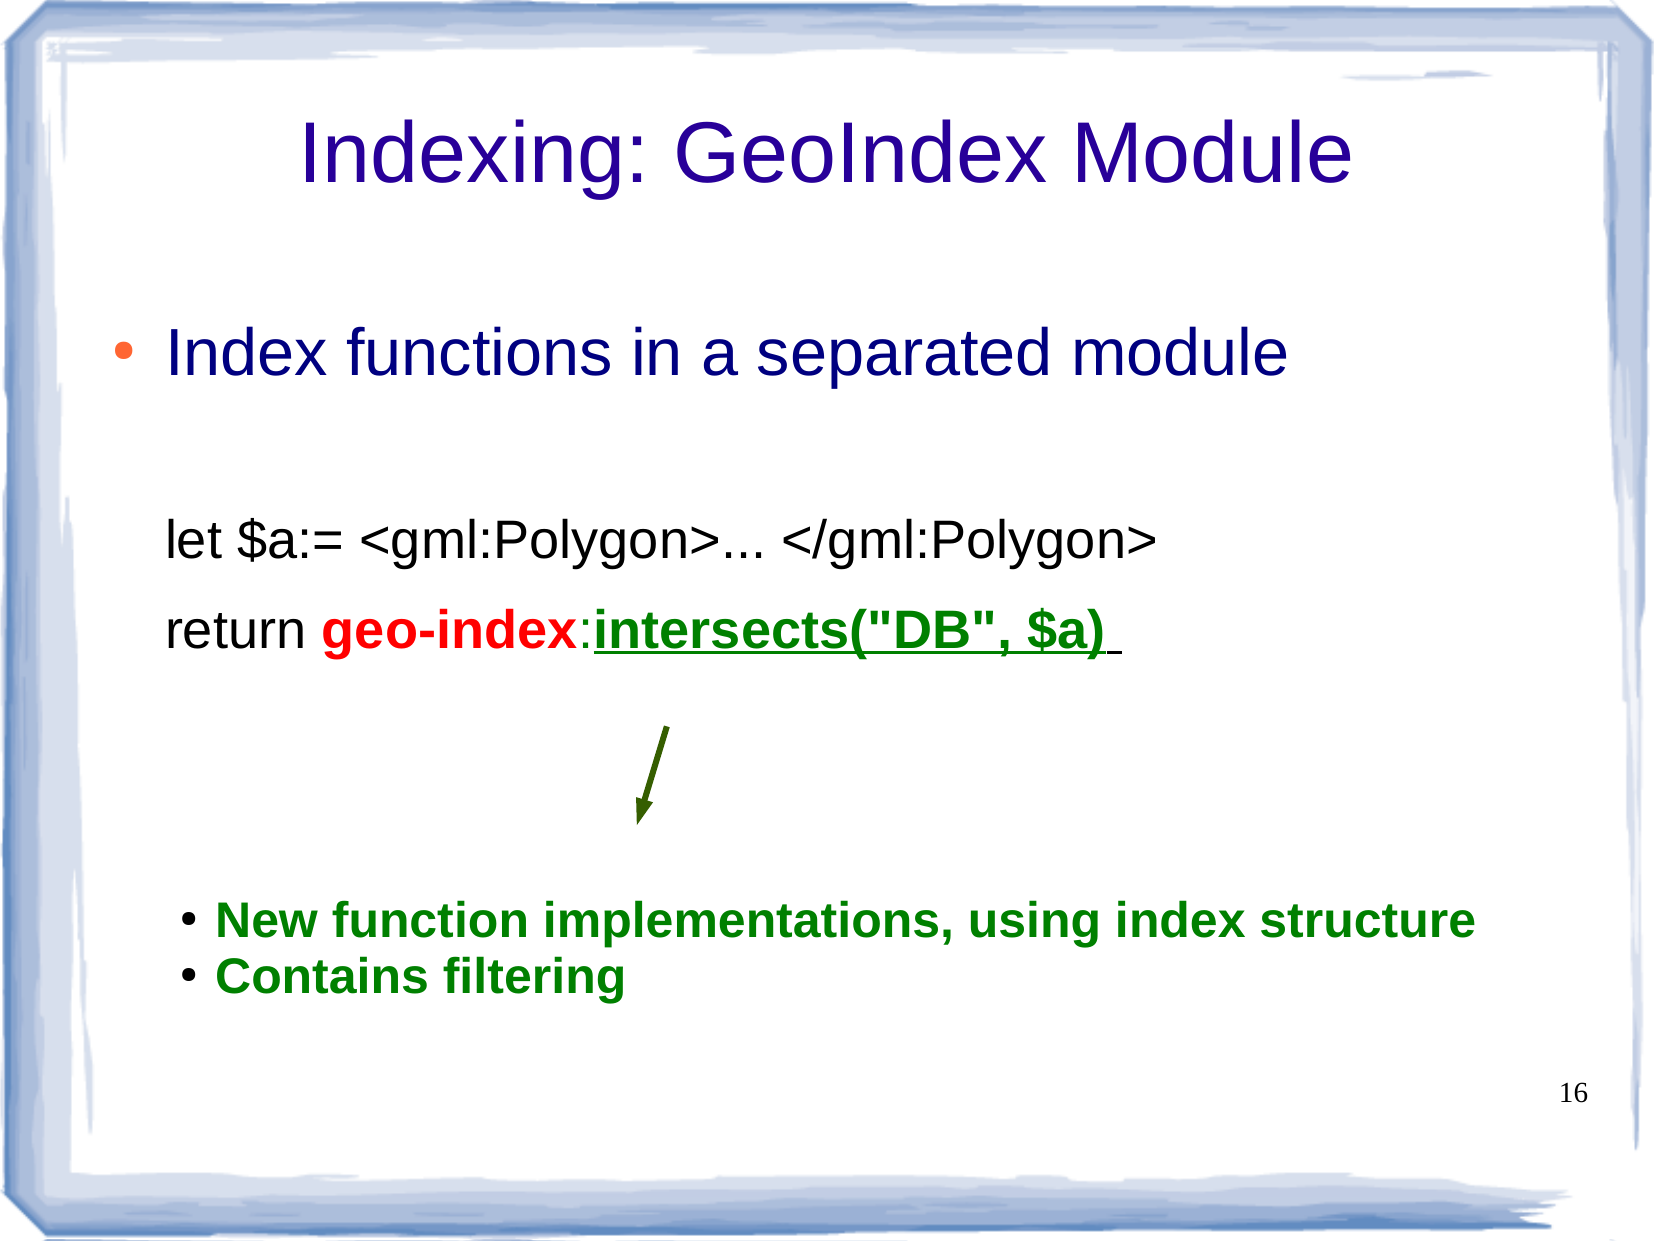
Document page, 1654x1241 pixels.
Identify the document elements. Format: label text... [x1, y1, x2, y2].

list Index functions in a separated module let $a:= <gml:Polygon>... </gml:Polygon> return geo-index:intersects("DB", $a) [94, 315, 1591, 1035]
text_box New function implementations, using index structure Contains filtering [165, 885, 1561, 1012]
picture [0, 0, 1654, 1241]
title Indexing: GeoIndex Module [82, 49, 1571, 257]
